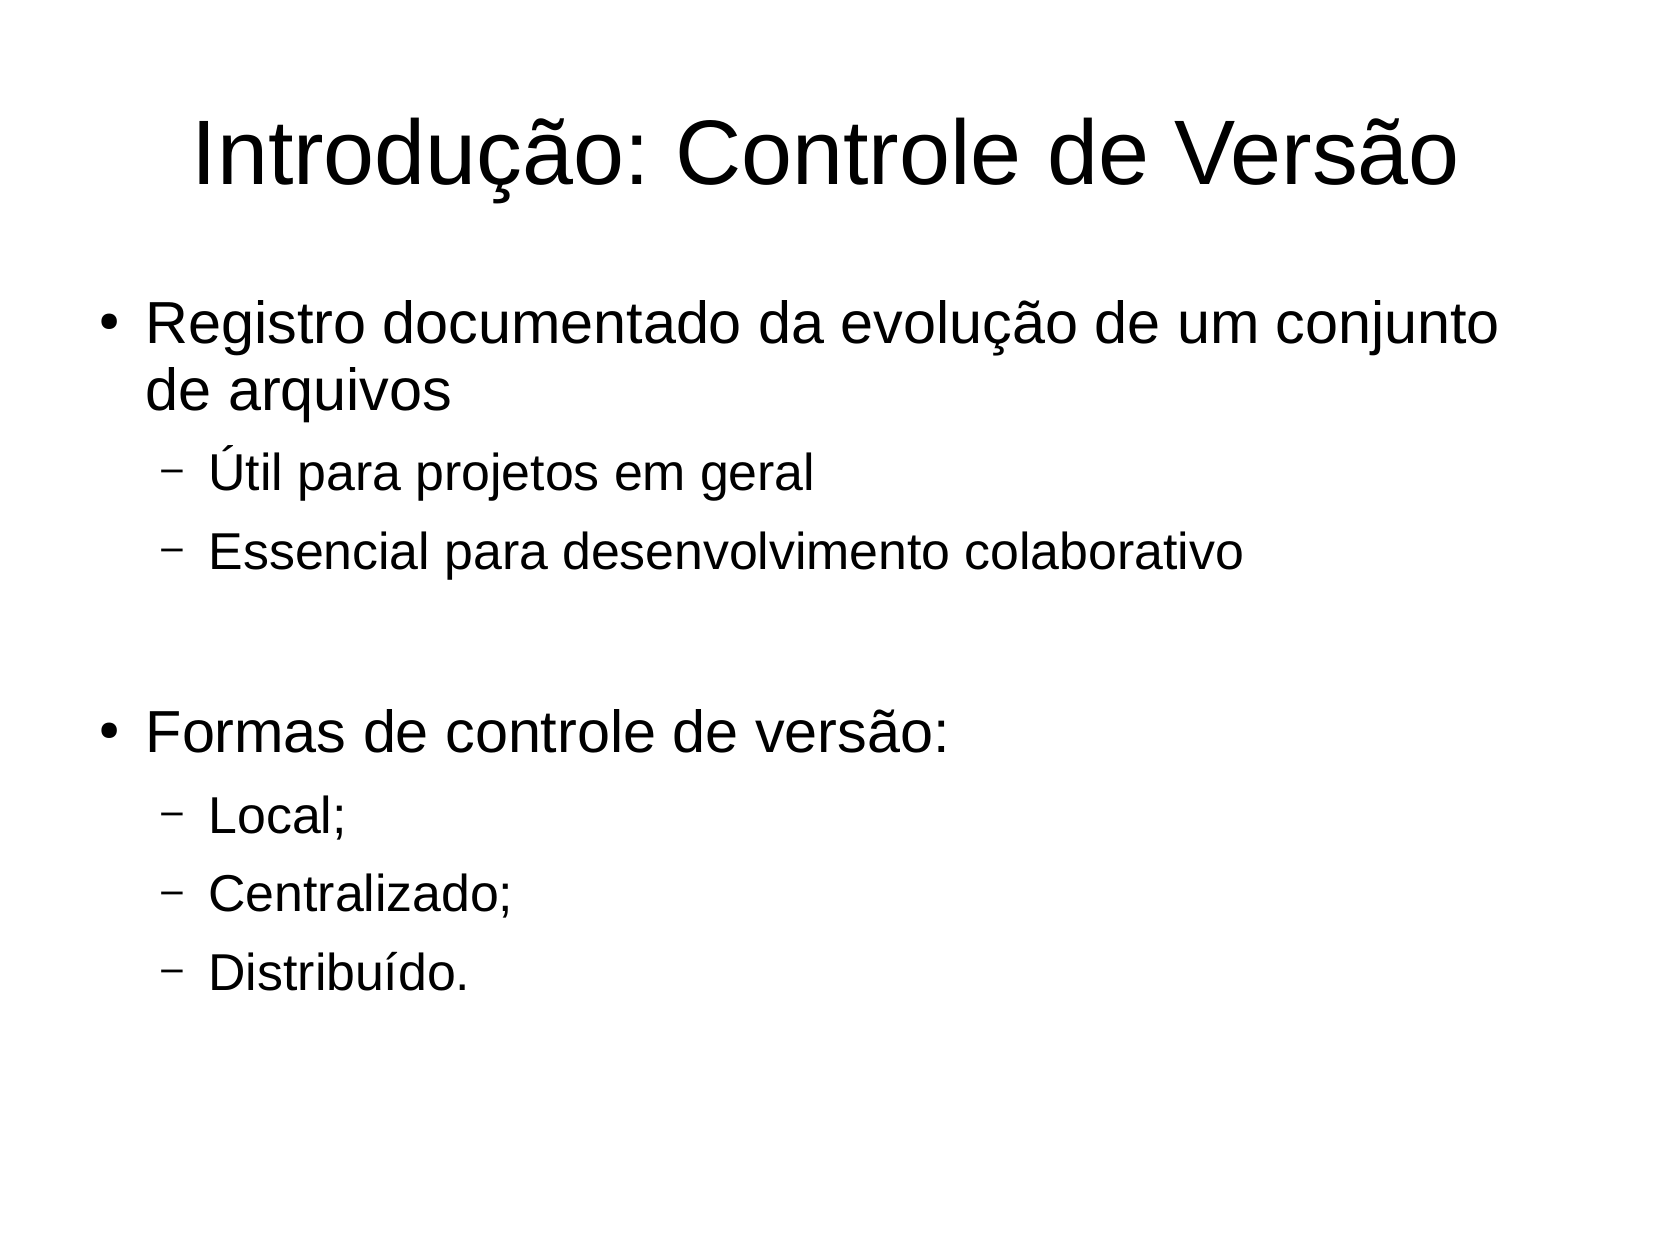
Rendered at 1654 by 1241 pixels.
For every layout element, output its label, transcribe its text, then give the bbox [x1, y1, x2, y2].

title Introdução: Controle de Versão [82, 49, 1571, 257]
list Registro documentado da evolução de um conjunto de arquivos Útil para projetos em geral Essencial para desenvolvimento colaborativo Formas de controle de versão: Local; Centralizado; Distribuído. [82, 290, 1571, 1010]
